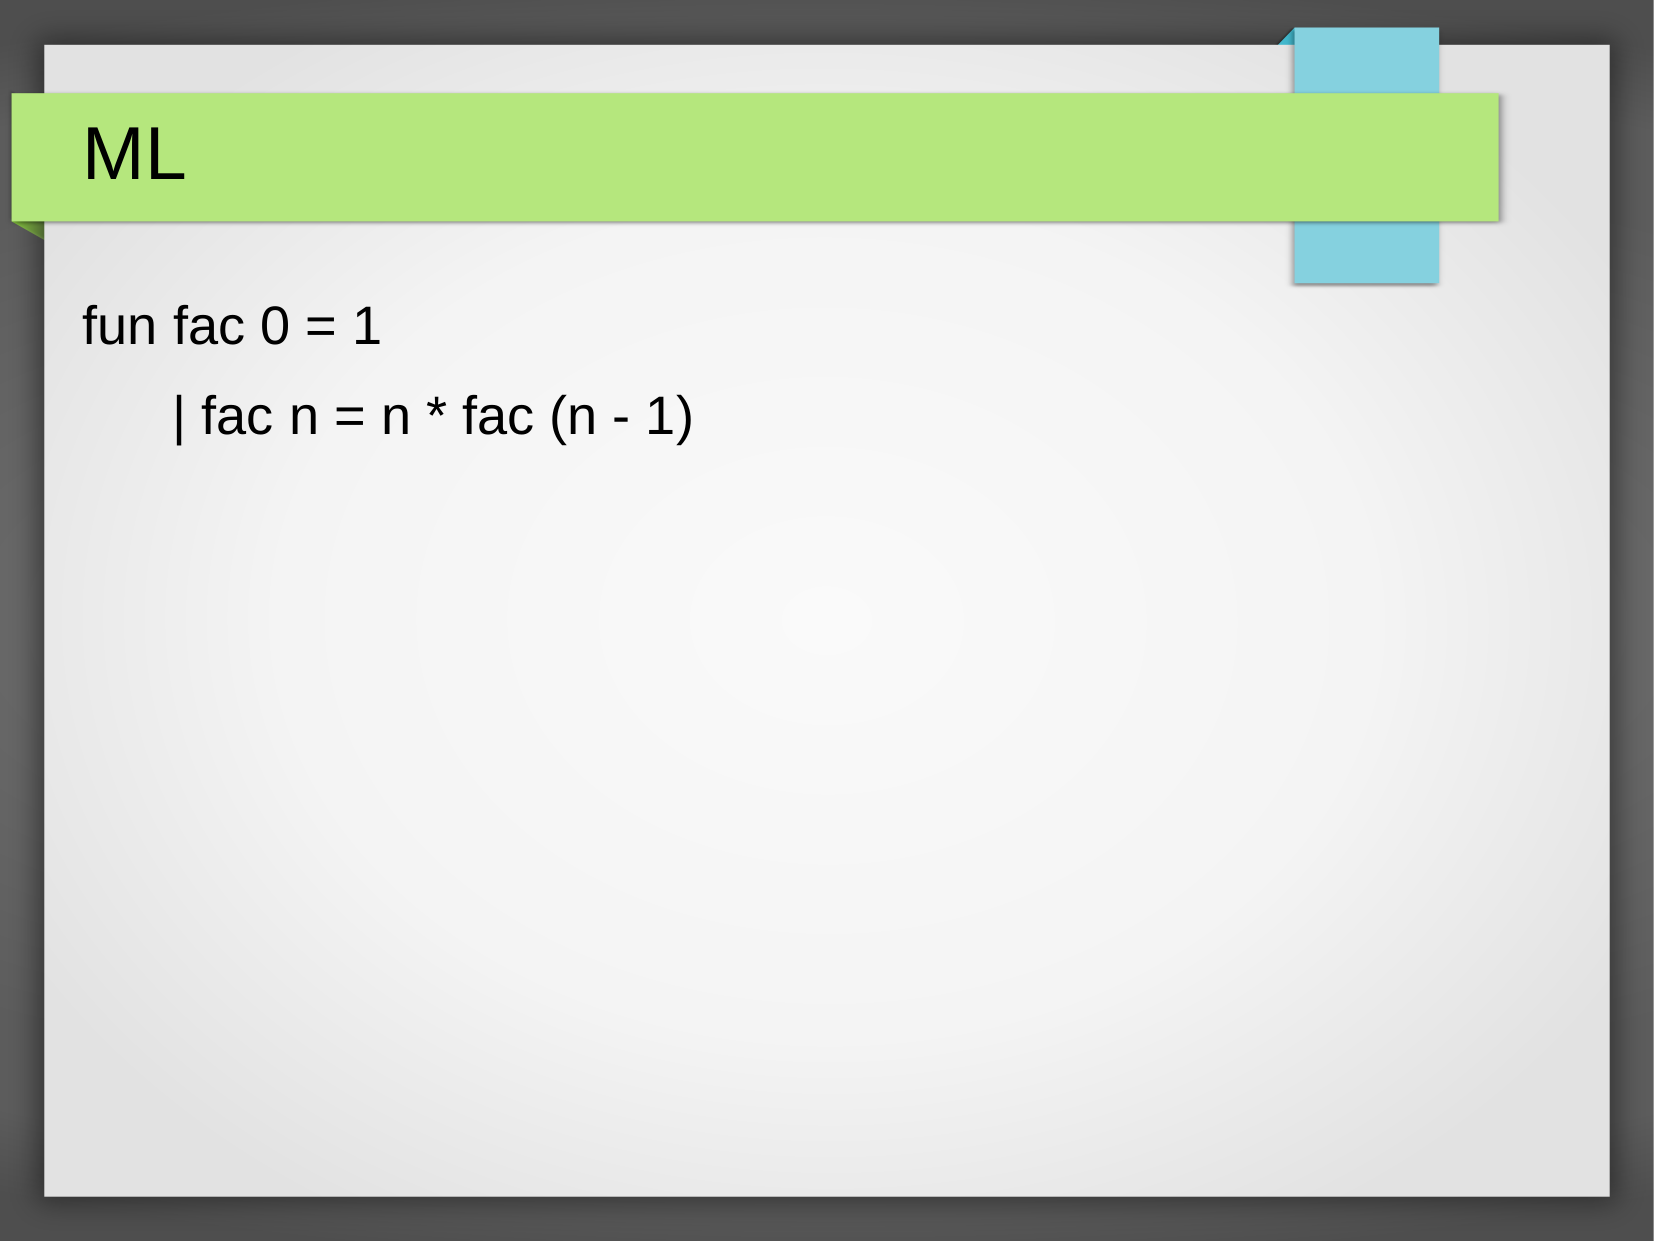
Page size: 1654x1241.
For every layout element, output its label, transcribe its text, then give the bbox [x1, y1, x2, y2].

picture [0, 0, 1654, 1241]
list fun fac 0 = 1 | fac n = n * fac (n - 1) [82, 295, 1571, 1015]
title ML [82, 94, 1264, 213]
